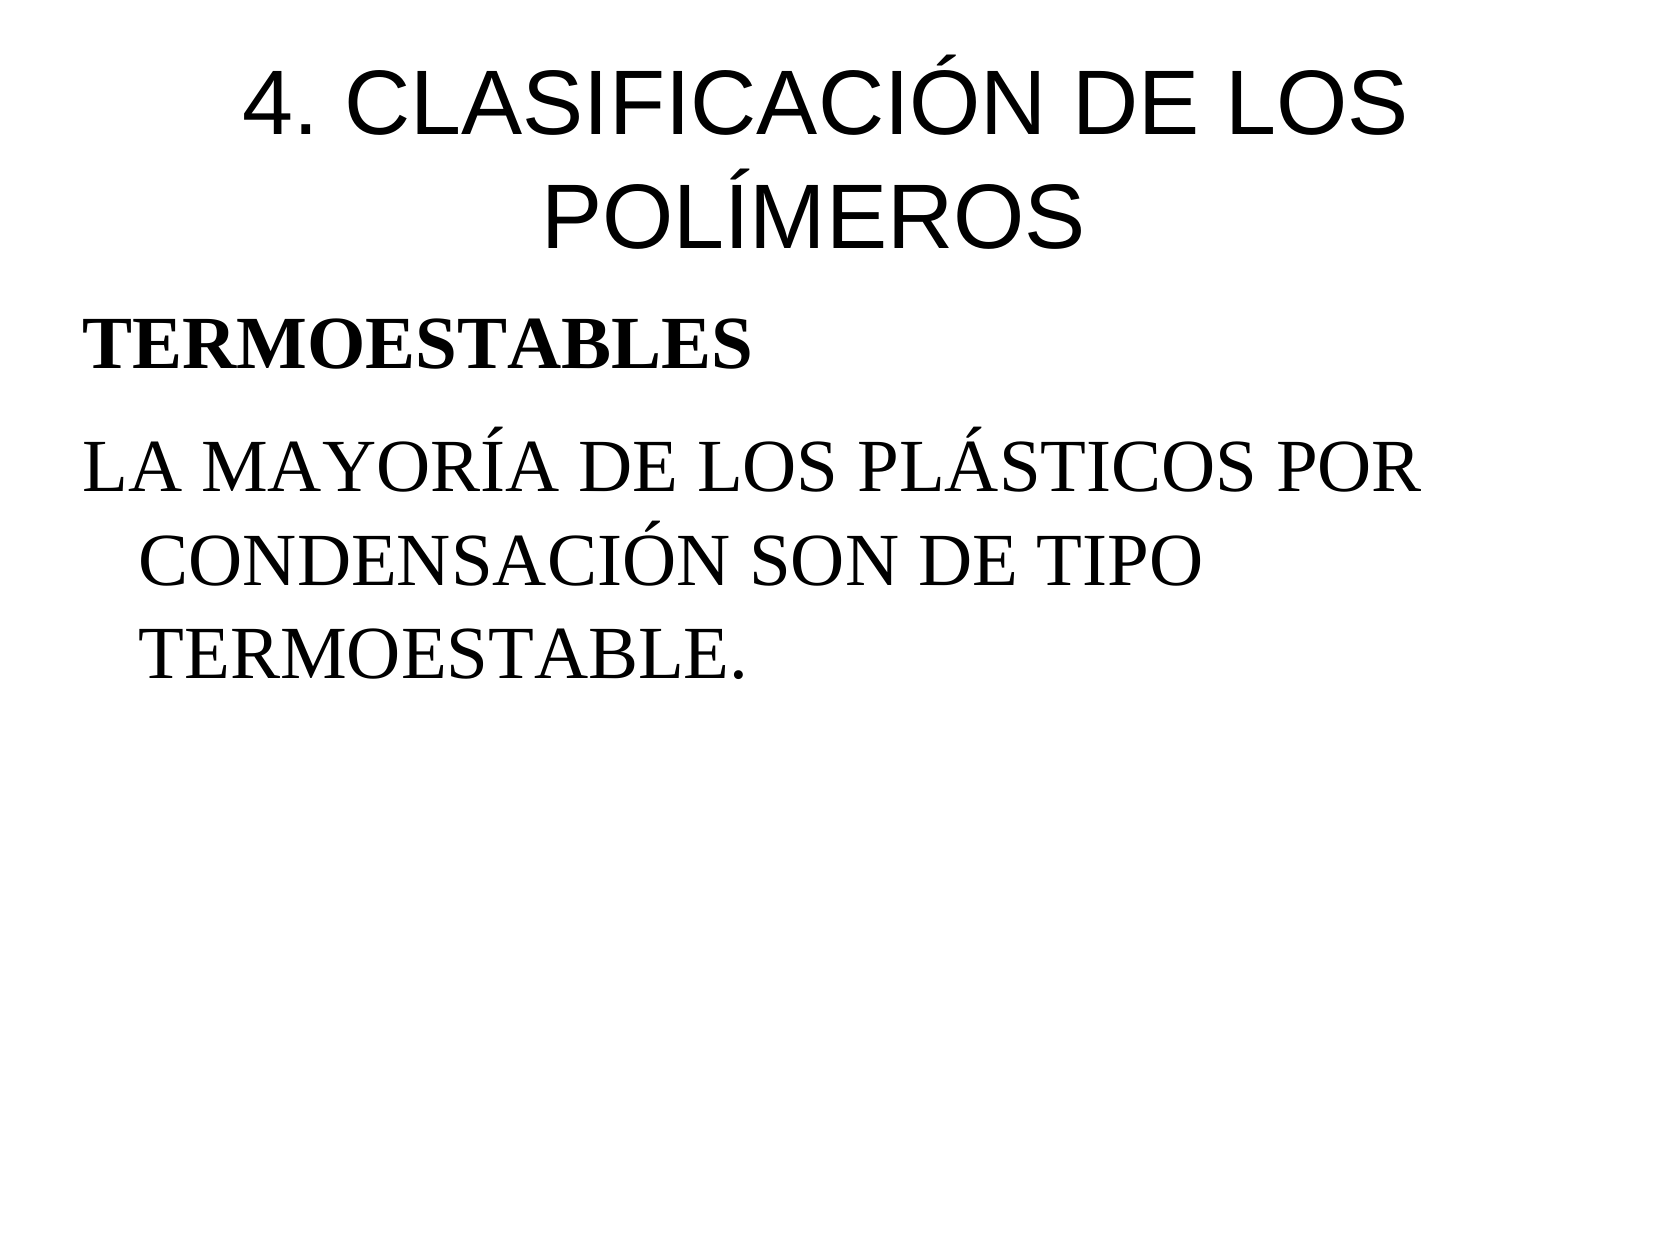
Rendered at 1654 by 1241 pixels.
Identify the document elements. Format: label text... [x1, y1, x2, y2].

title 4. CLASIFICACIÓN DE LOS POLÍMEROS [82, 38, 1571, 268]
list TERMOESTABLES LA MAYORÍA DE LOS PLÁSTICOS POR CONDENSACIÓN SON DE TIPO TERMOESTABLE. [82, 290, 1571, 1109]
